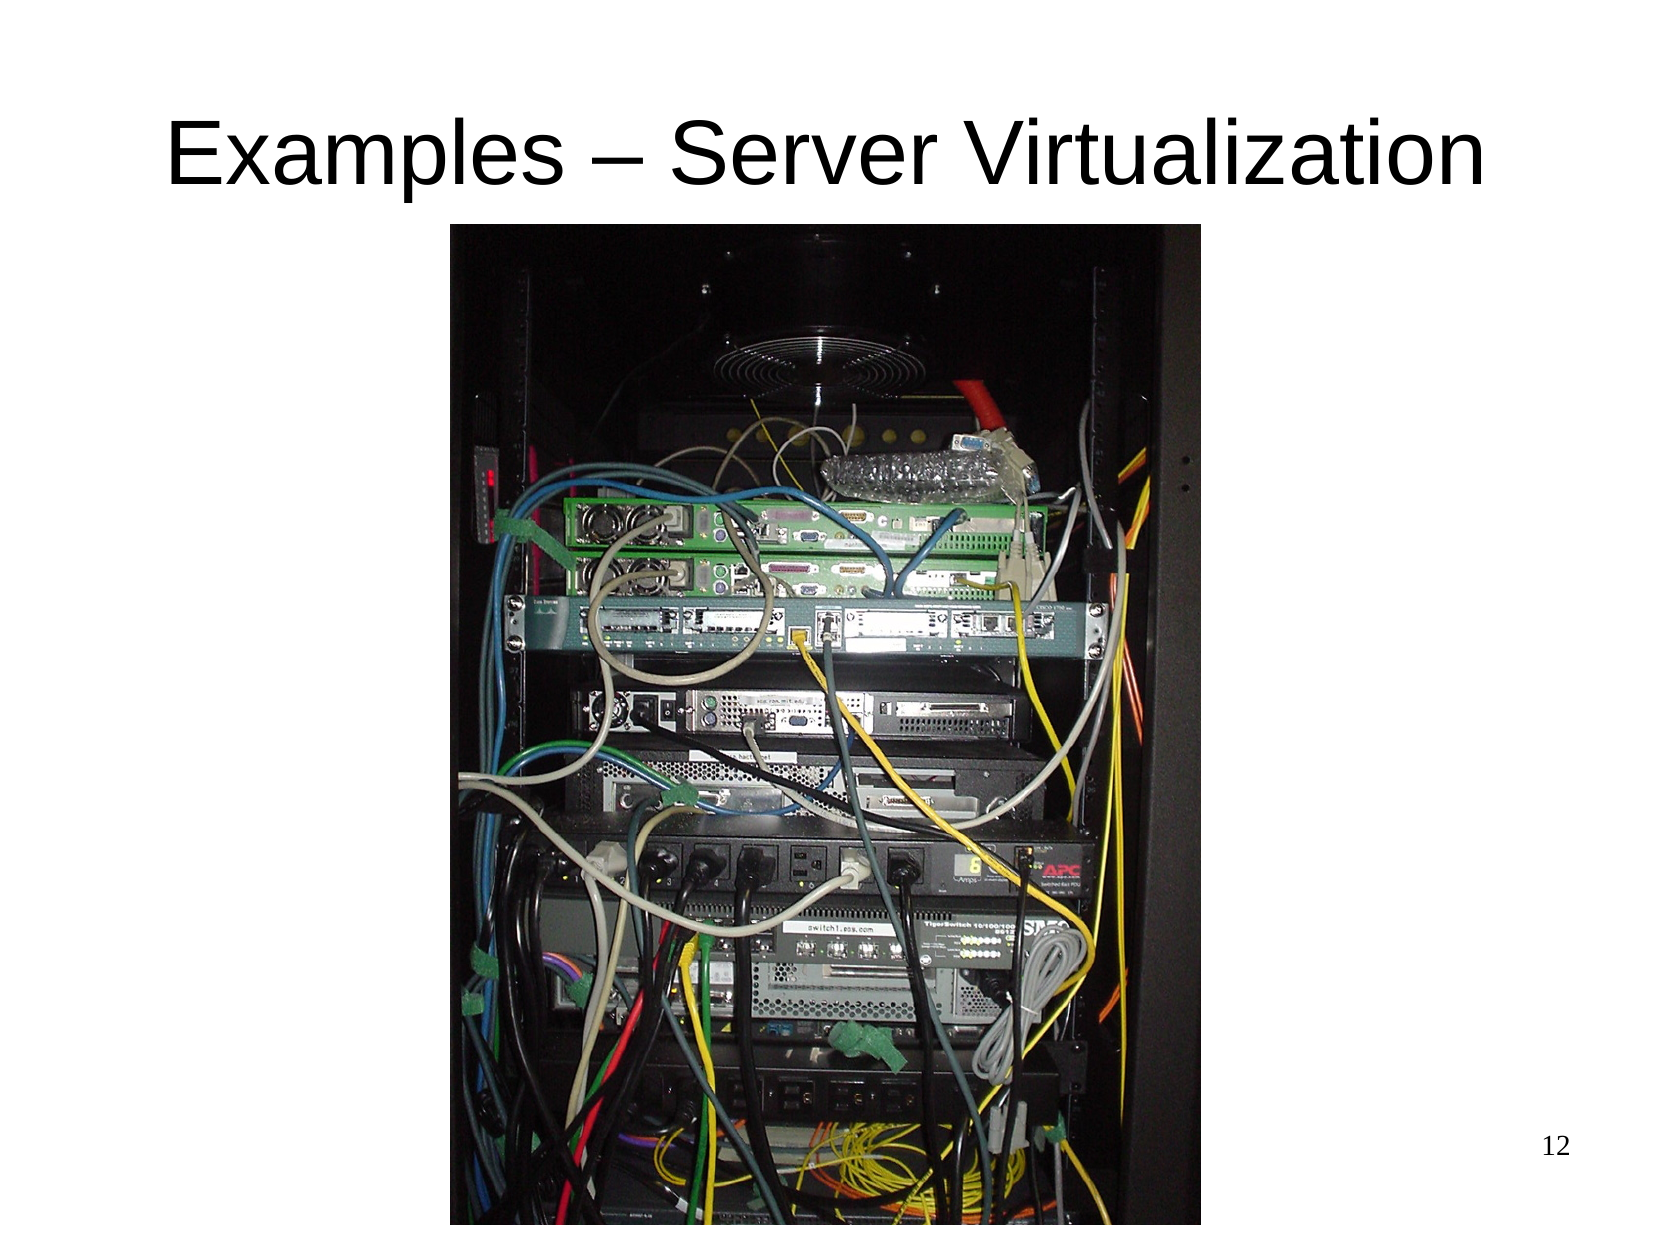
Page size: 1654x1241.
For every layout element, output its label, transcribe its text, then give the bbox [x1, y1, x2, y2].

picture [450, 224, 1201, 1225]
title Examples – Server Virtualization [82, 49, 1571, 257]
